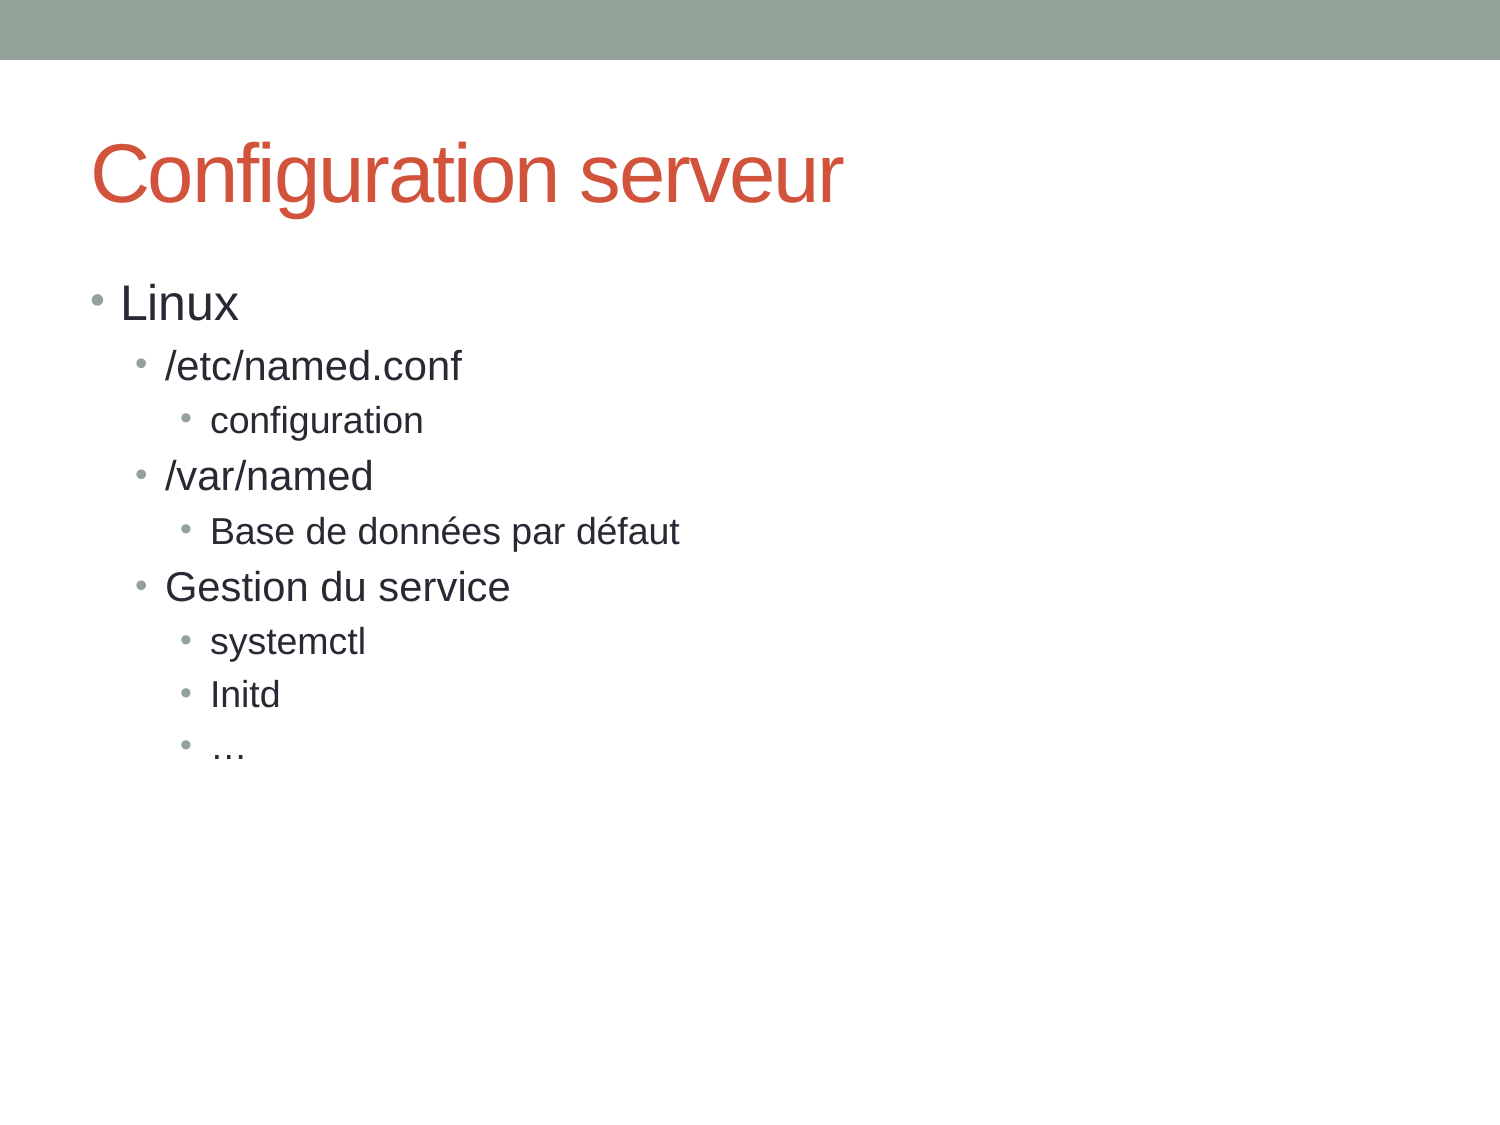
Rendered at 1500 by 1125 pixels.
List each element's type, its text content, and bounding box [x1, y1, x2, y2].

title Configuration serveur [75, 87, 1425, 250]
list Linux /etc/named.conf configuration /var/named Base de données par défaut Gestion du service systemctl Initd … [75, 262, 1425, 1063]
